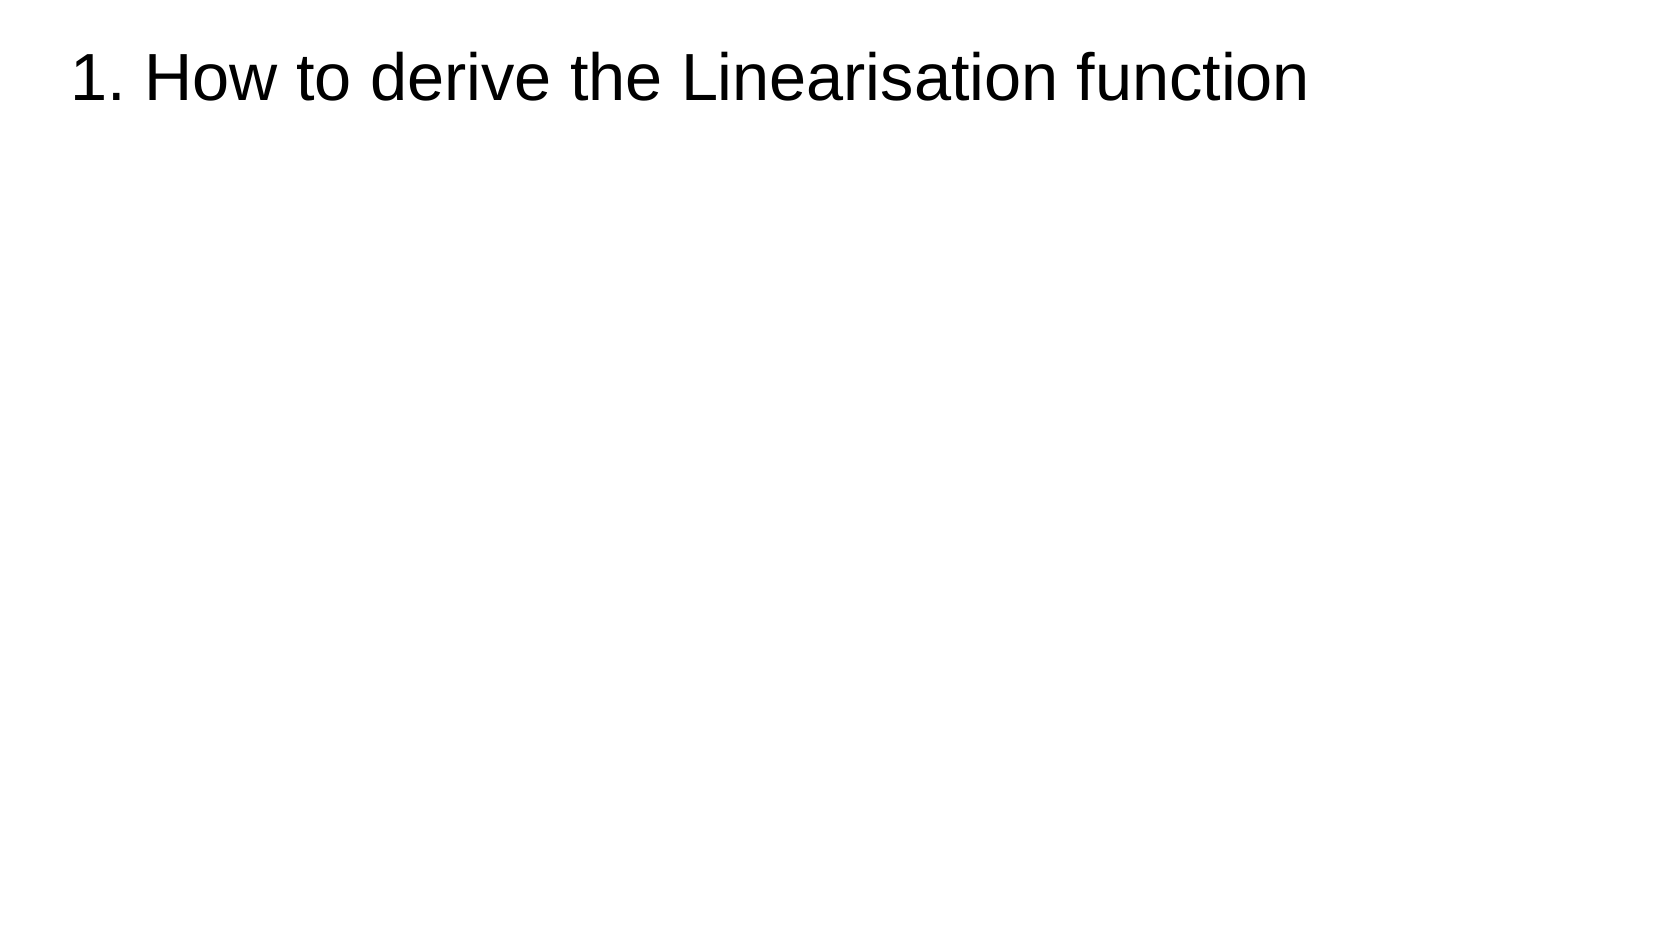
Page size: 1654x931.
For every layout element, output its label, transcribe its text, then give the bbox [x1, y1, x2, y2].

title 1. How to derive the Linearisation function [0, 0, 1654, 156]
